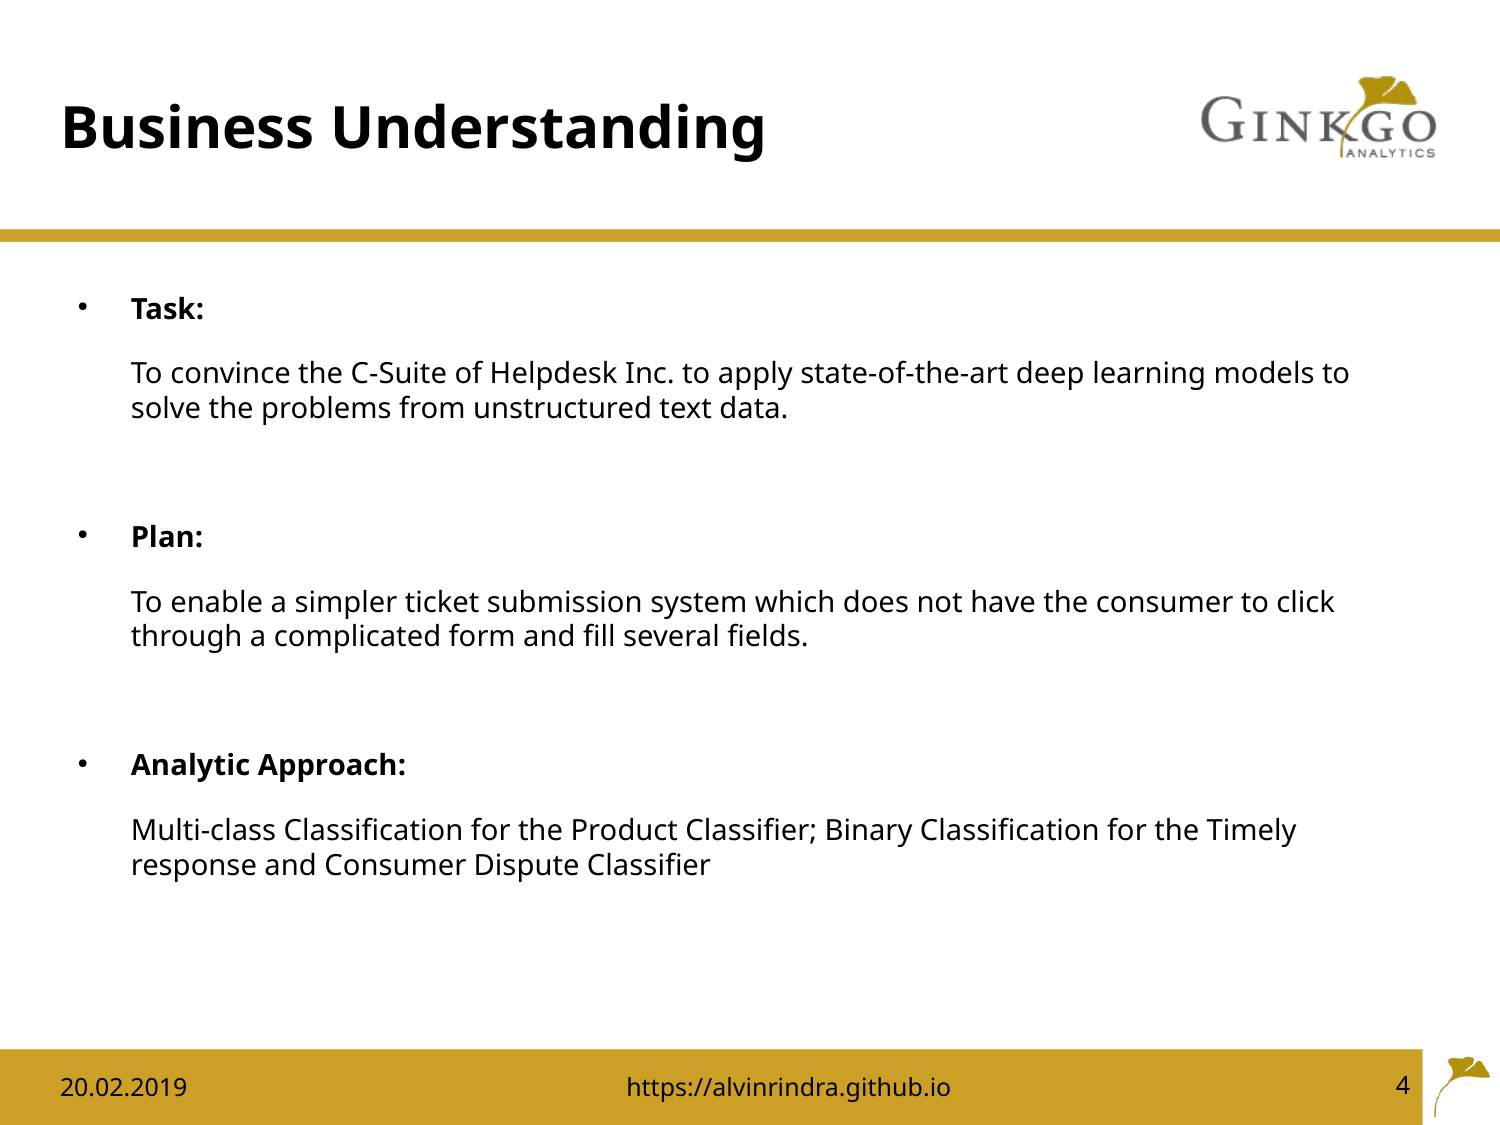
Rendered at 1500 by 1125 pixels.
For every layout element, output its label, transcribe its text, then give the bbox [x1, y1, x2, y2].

text_box 20.02.2019 [60, 1056, 266, 1117]
list Business Understanding [60, 90, 1054, 274]
text_box https://alvinrindra.github.io [266, 1056, 993, 1117]
picture [0, 0, 1500, 1125]
list Task: To convince the C-Suite of Helpdesk Inc. to apply state-of-the-art deep learning models to solve the problems from unstructured text data. Plan: To enable a simpler ticket submission system which does not have the consumer to click through a complicated form and fill several fields. Analytic Approach: Multi-class Classification for the Product Classifier; Binary Classification for the Timely response and Consumer Dispute Classifier [60, 289, 1425, 1081]
text_box <number> [1196, 1056, 1425, 1117]
